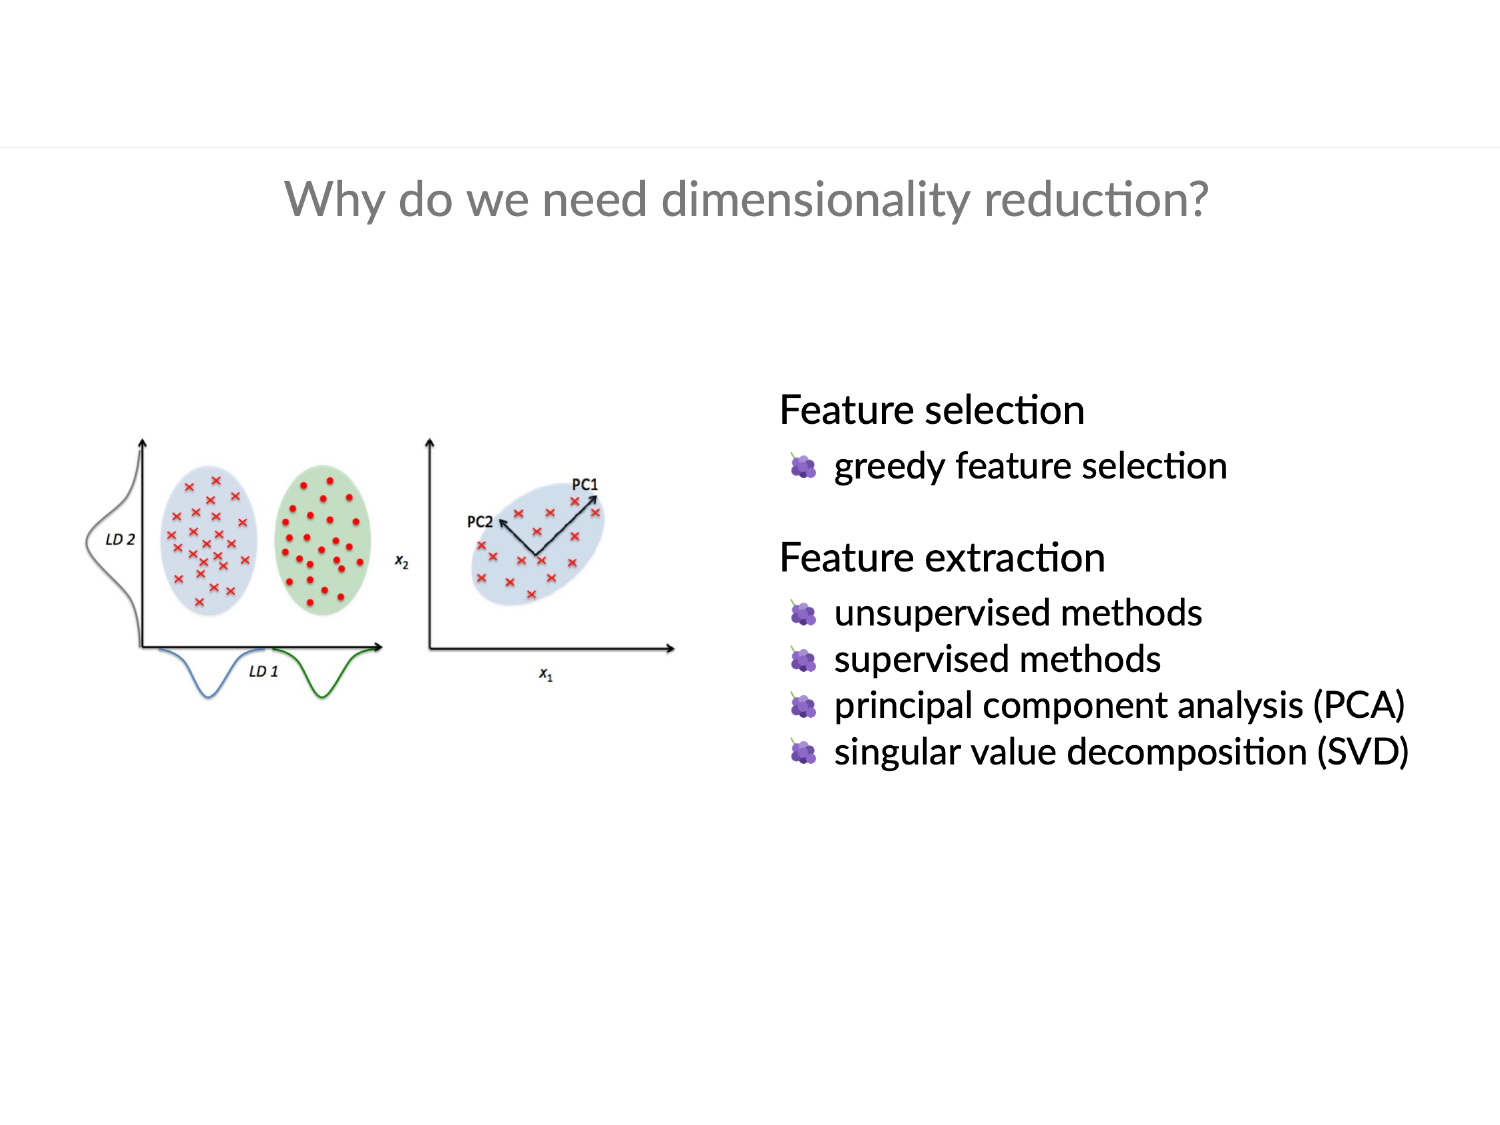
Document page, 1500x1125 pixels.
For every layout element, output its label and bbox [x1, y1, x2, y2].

picture [0, 147, 1500, 978]
